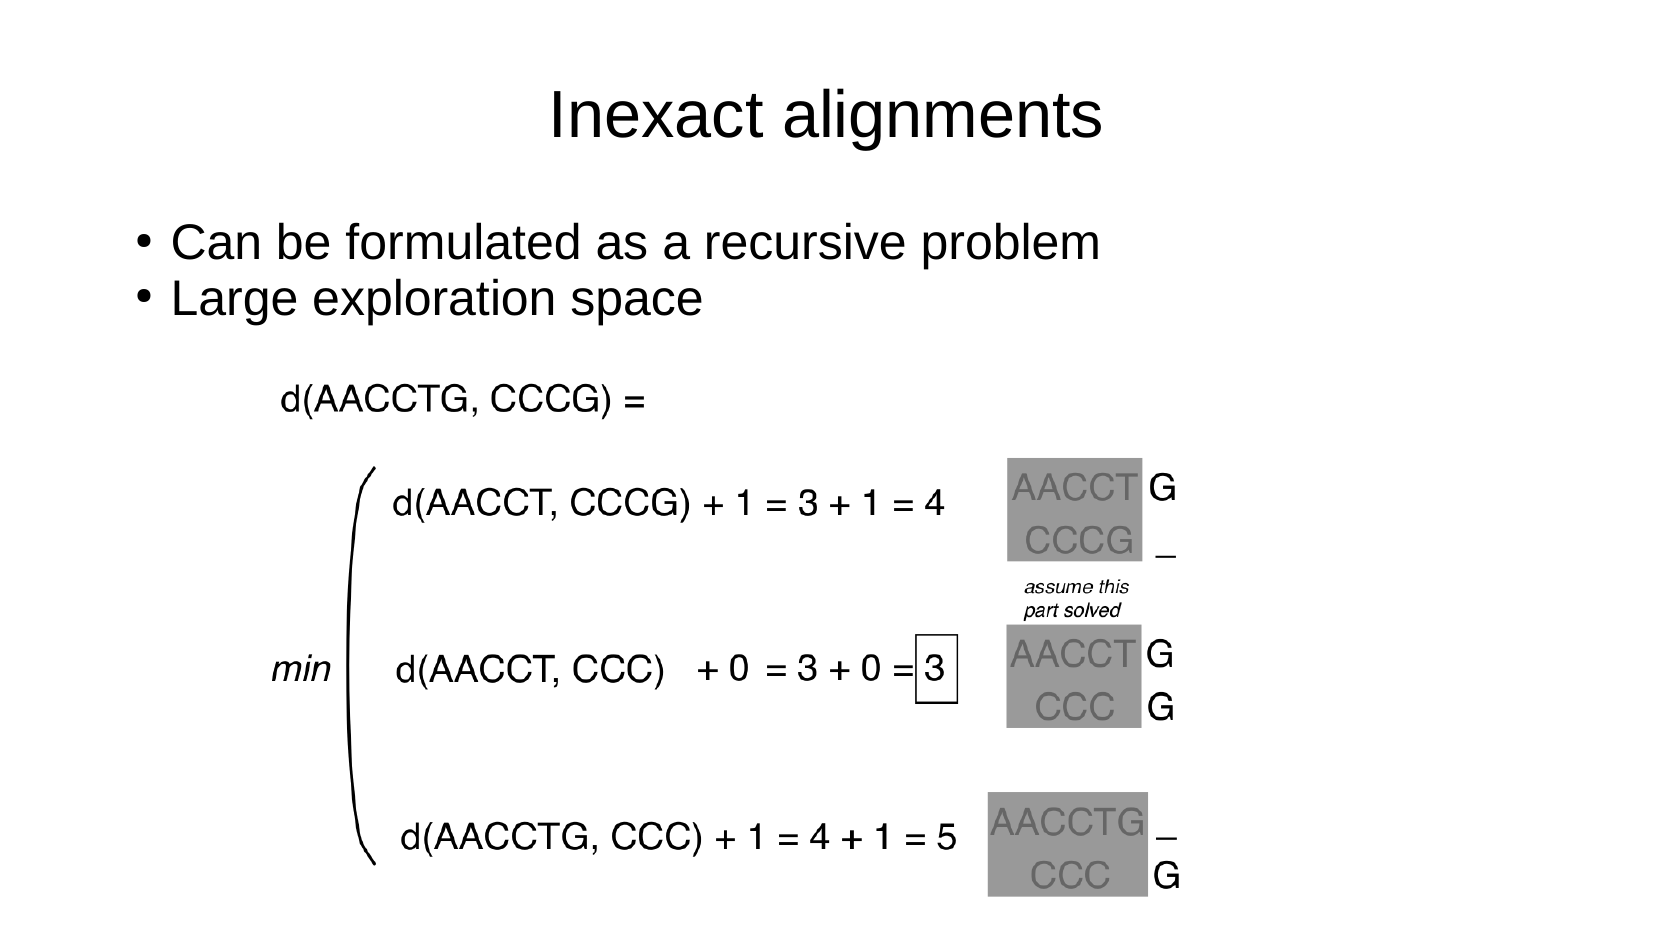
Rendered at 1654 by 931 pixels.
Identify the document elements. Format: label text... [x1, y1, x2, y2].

subtitle Can be formulated as a recursive problem Large exploration space [135, 214, 1624, 754]
picture [248, 362, 1221, 927]
title Inexact alignments [82, 37, 1571, 193]
